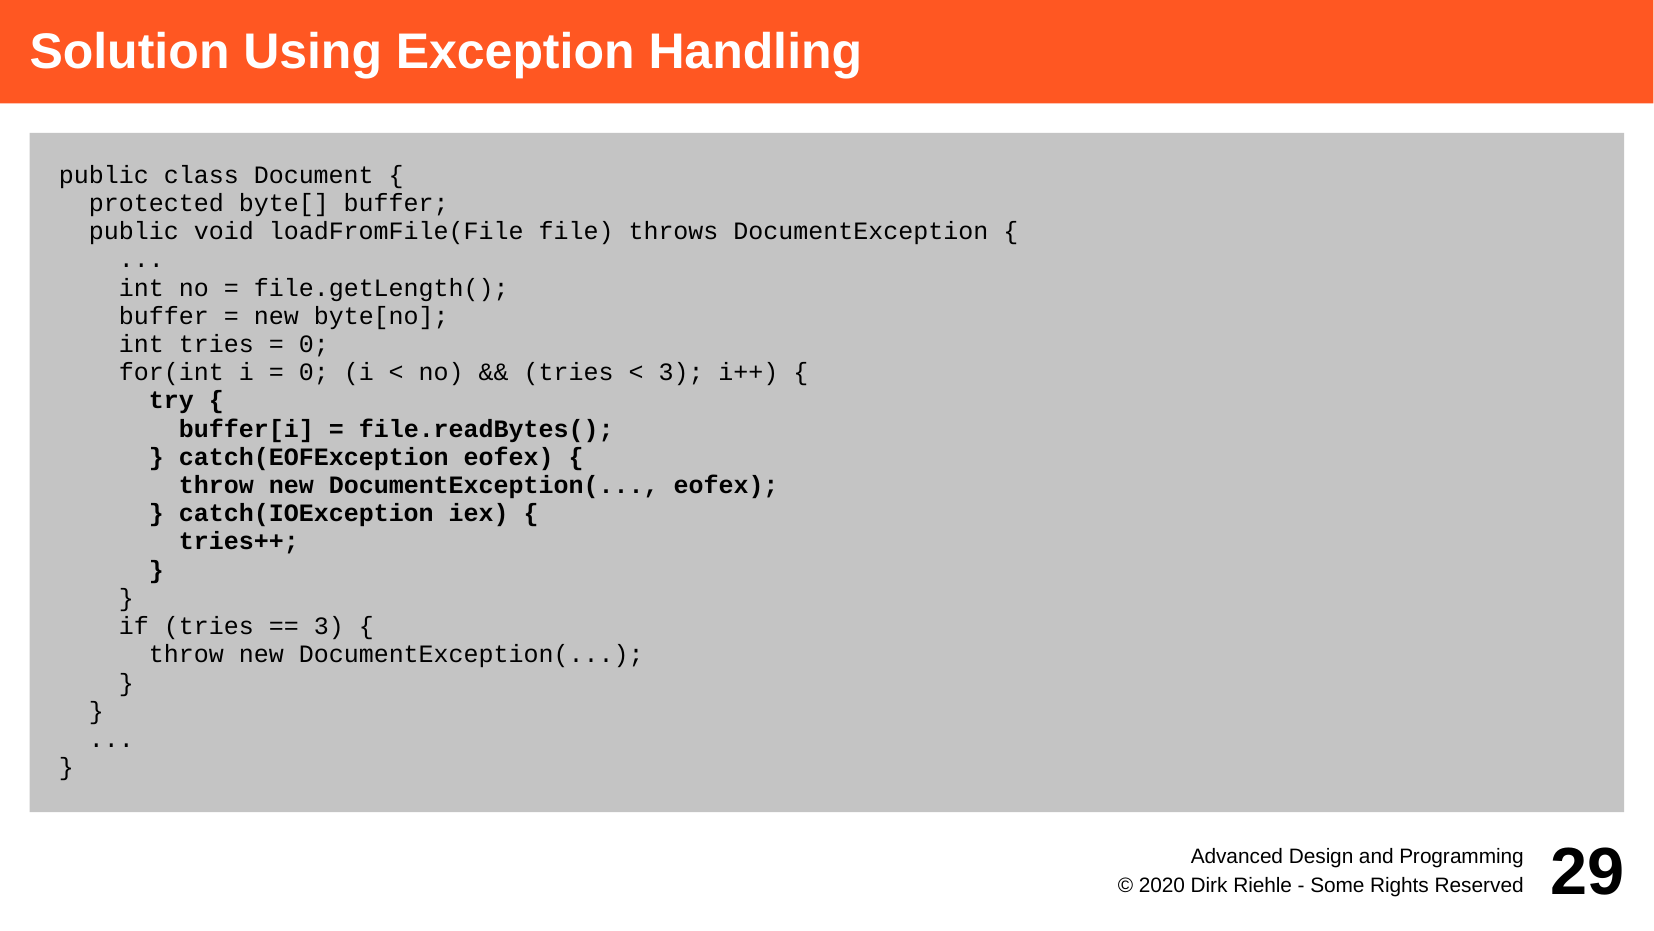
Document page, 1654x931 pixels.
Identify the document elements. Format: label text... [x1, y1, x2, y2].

list public class Document { protected byte[] buffer; public void loadFromFile(File file) throws DocumentException { ... int no = file.getLength(); buffer = new byte[no]; int tries = 0; for(int i = 0; (i < no) && (tries < 3); i++) { try { buffer[i] = file.readBytes(); } catch(EOFException eofex) { throw new DocumentException(..., eofex); } catch(IOException iex) { tries++; } } if (tries == 3) { throw new DocumentException(...); } } ... } [29, 132, 1625, 813]
title Solution Using Exception Handling [0, 0, 1654, 104]
